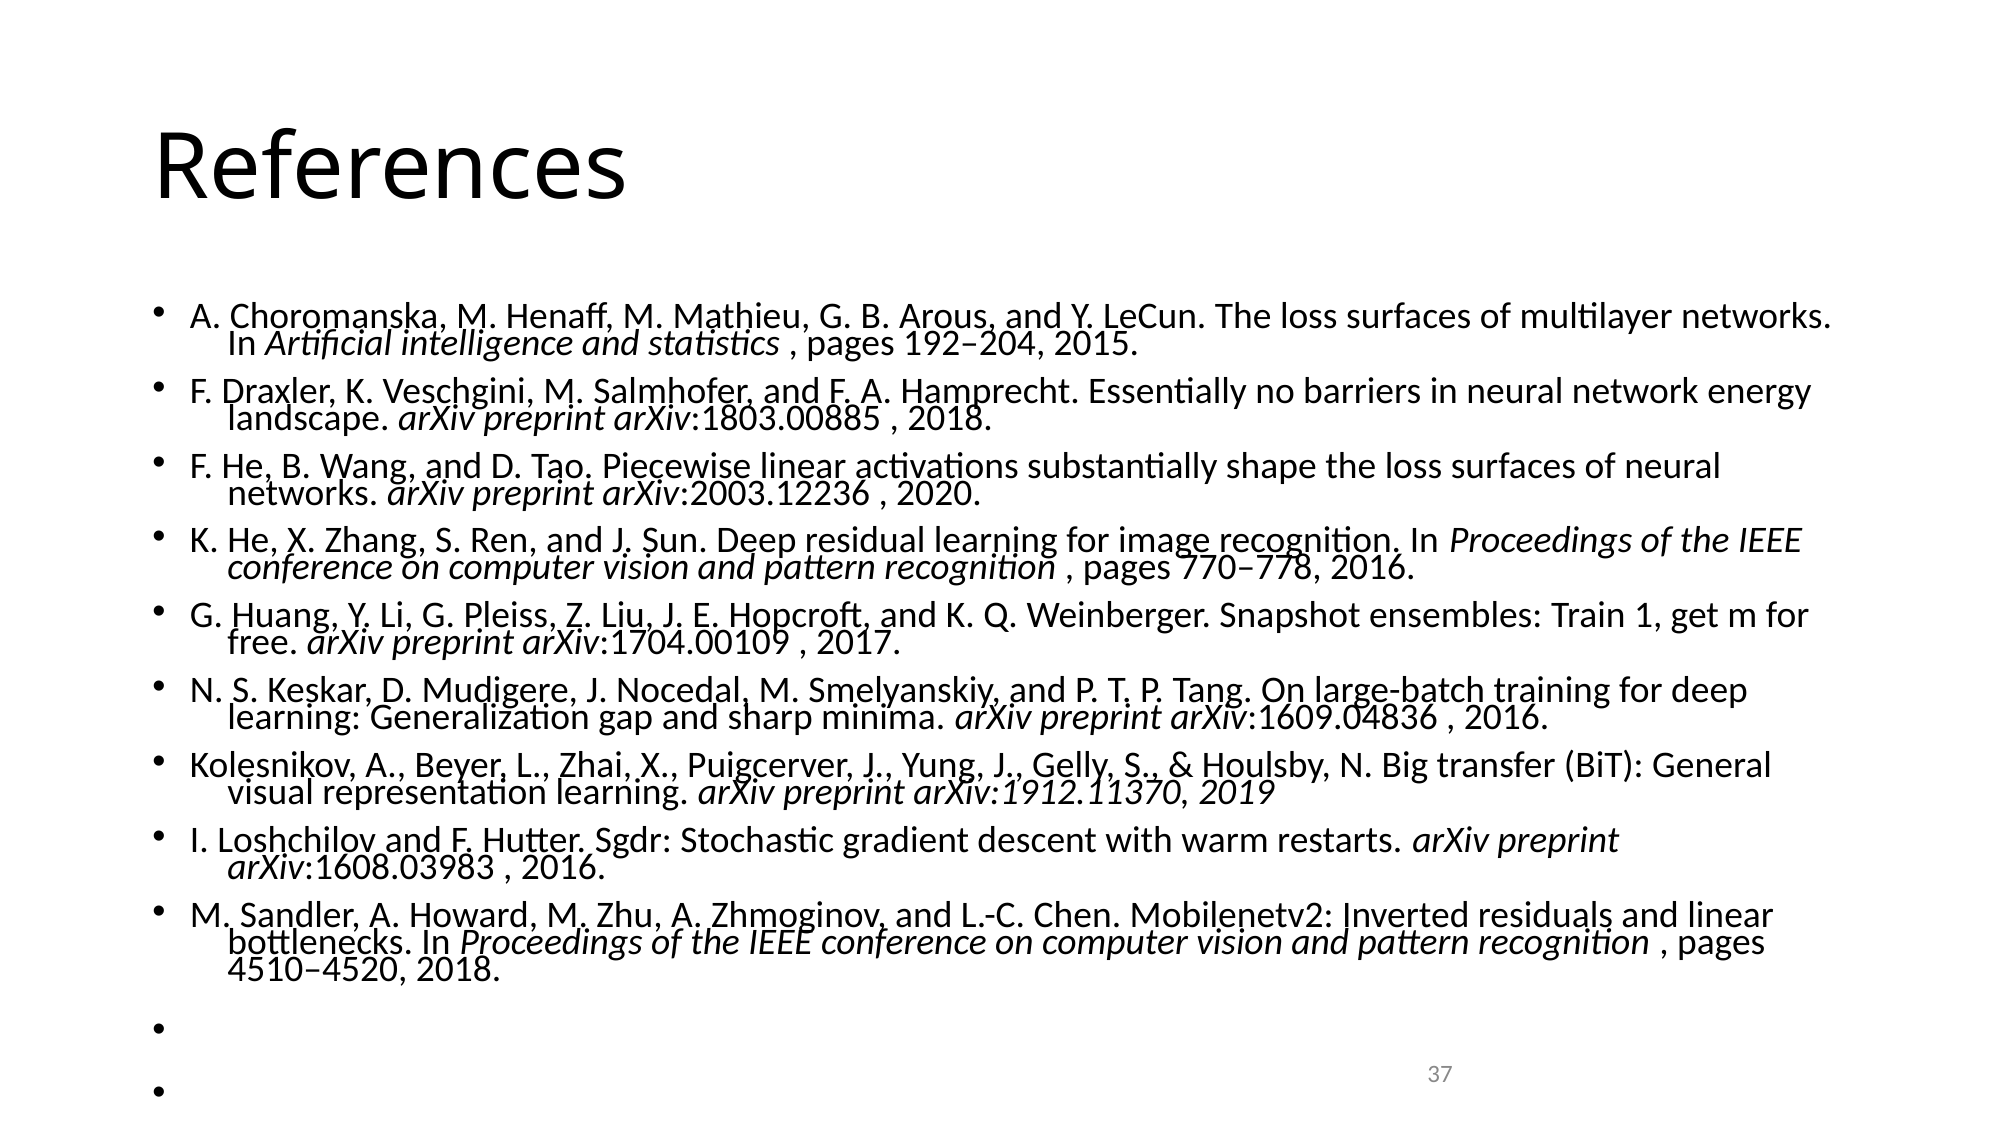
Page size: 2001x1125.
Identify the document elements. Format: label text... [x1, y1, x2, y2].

title References [137, 59, 1863, 278]
list A. Choromanska, M. Henaff, M. Mathieu, G. B. Arous, and Y. LeCun. The loss surfaces of multilayer networks. In Artiﬁcial intelligence and statistics , pages 192–204, 2015. F. Draxler, K. Veschgini, M. Salmhofer, and F. A. Hamprecht. Essentially no barriers in neural network energy landscape. arXiv preprint arXiv:1803.00885 , 2018. F. He, B. Wang, and D. Tao. Piecewise linear activations substantially shape the loss surfaces of neural networks. arXiv preprint arXiv:2003.12236 , 2020. K. He, X. Zhang, S. Ren, and J. Sun. Deep residual learning for image recognition. In Proceedings of the IEEE conference on computer vision and pattern recognition , pages 770–778, 2016. G. Huang, Y. Li, G. Pleiss, Z. Liu, J. E. Hopcroft, and K. Q. Weinberger. Snapshot ensembles: Train 1, get m for free. arXiv preprint arXiv:1704.00109 , 2017. N. S. Keskar, D. Mudigere, J. Nocedal, M. Smelyanskiy, and P. T. P. Tang. On large-batch training for deep learning: Generalization gap and sharp minima. arXiv preprint arXiv:1609.04836 , 2016. Kolesnikov, A., Beyer, L., Zhai, X., Puigcerver, J., Yung, J., Gelly, S., & Houlsby, N. Big transfer (BiT): General visual representation learning. arXiv preprint arXiv:1912.11370, 2019 I. Loshchilov and F. Hutter. Sgdr: Stochastic gradient descent with warm restarts. arXiv preprint arXiv:1608.03983 , 2016. M. Sandler, A. Howard, M. Zhu, A. Zhmoginov, and L.-C. Chen. Mobilenetv2: Inverted residuals and linear bottlenecks. In Proceedings of the IEEE conference on computer vision and pattern recognition , pages 4510–4520, 2018. [137, 299, 1863, 1014]
text_box [1412, 1042, 1863, 1103]
